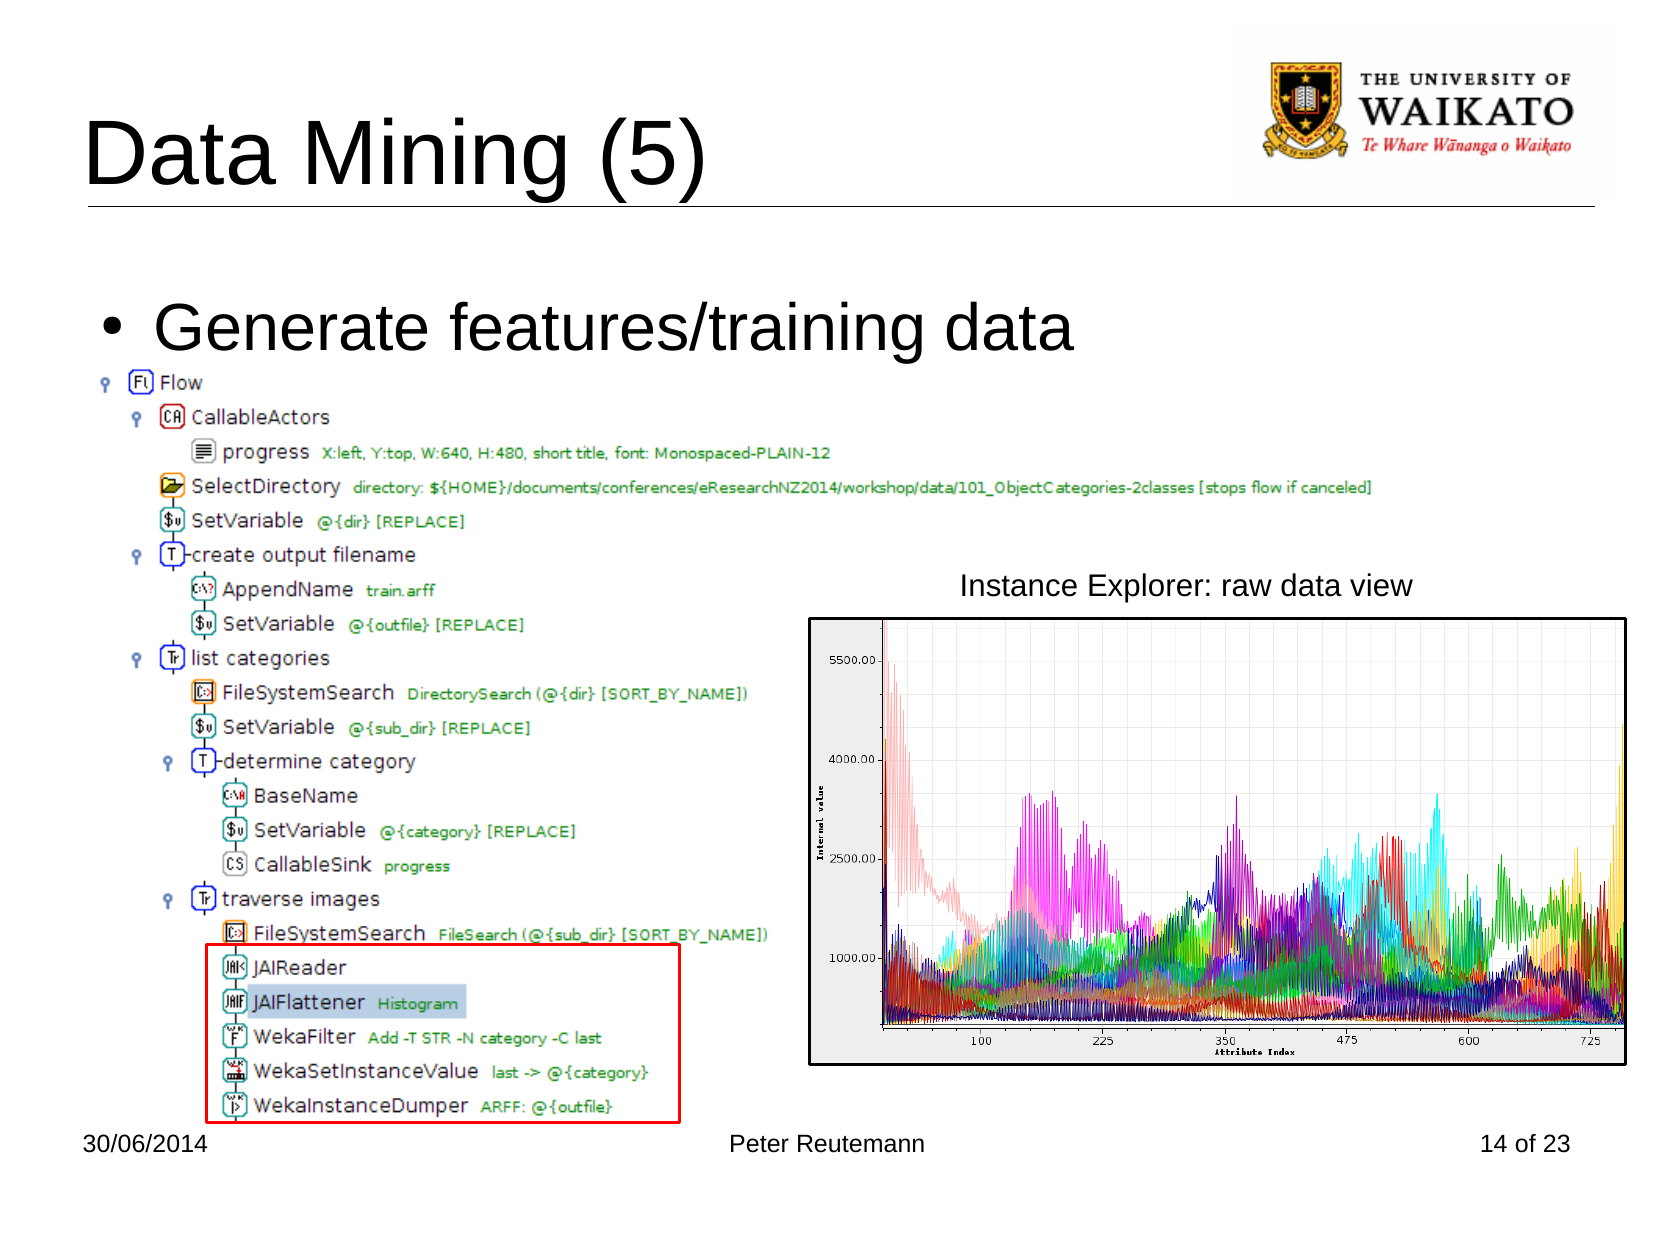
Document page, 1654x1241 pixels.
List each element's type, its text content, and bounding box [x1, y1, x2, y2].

text_box Instance Explorer: raw data view [944, 561, 1429, 611]
picture [811, 620, 1625, 1063]
title Data Mining (5) [82, 49, 1571, 257]
list Generate features/training data [82, 290, 1571, 1010]
picture [93, 365, 1427, 1123]
picture [208, 946, 678, 1121]
picture [1228, 24, 1619, 201]
